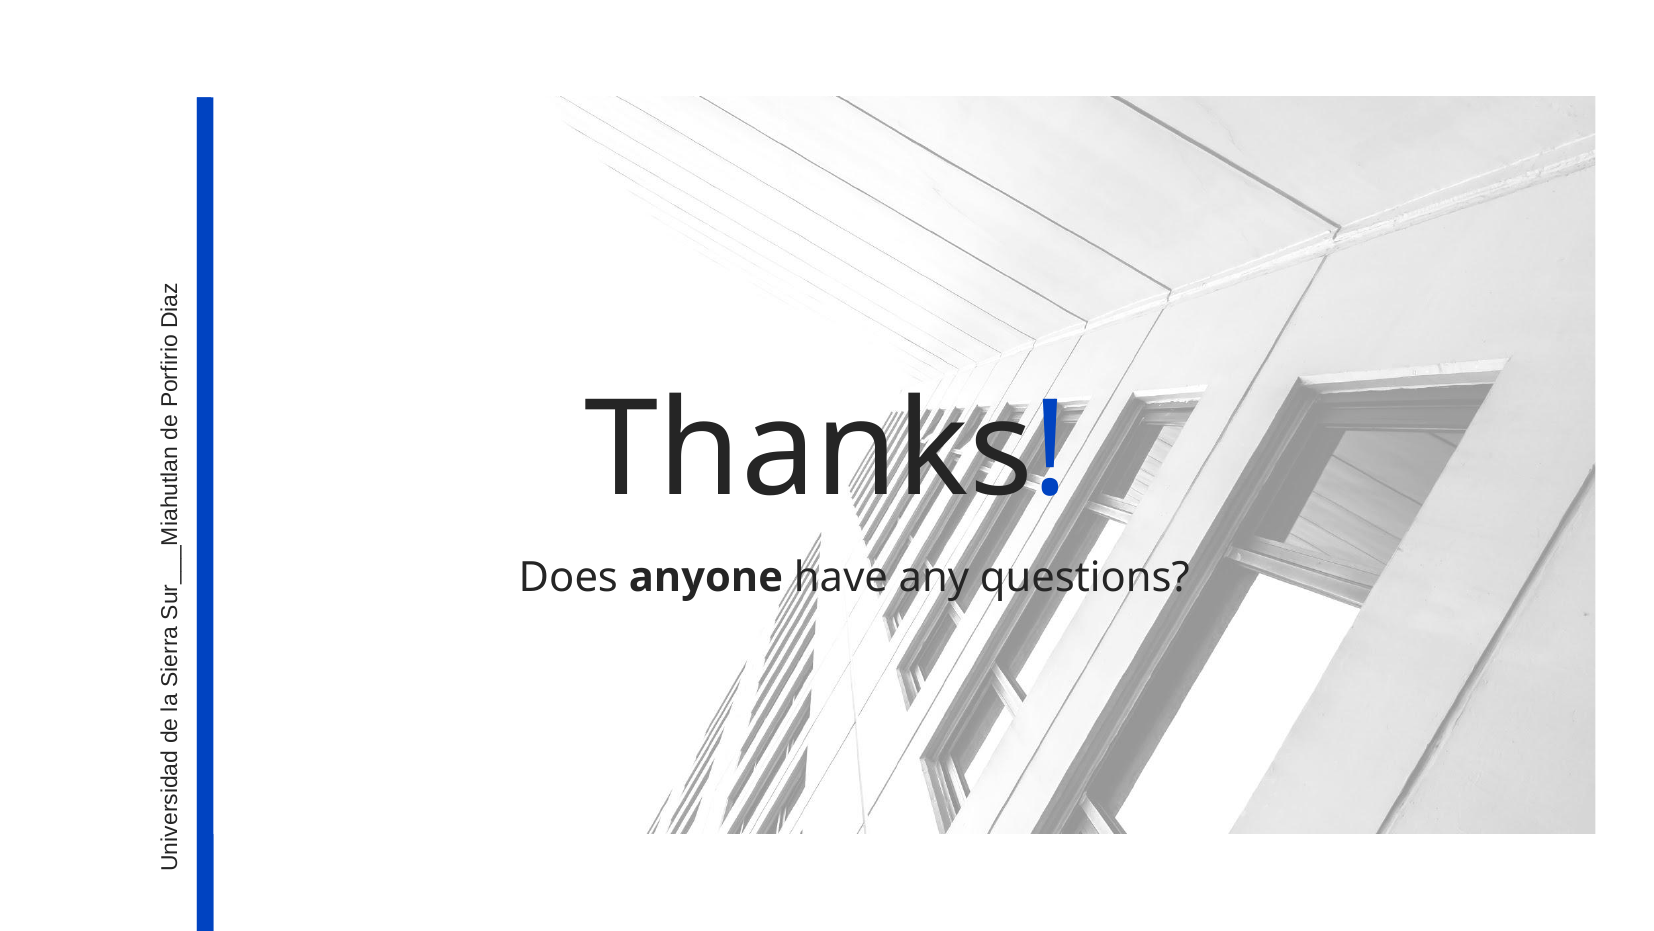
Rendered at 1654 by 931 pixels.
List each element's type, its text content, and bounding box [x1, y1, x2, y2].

title Does anyone have any questions? [238, 545, 1470, 655]
text_box [196, 97, 214, 931]
title Thanks! [272, 336, 1382, 545]
picture [211, 96, 1596, 834]
text_box Universidad de la Sierra Sur___Miahutlan de Porfirio Diaz [87, 0, 197, 887]
